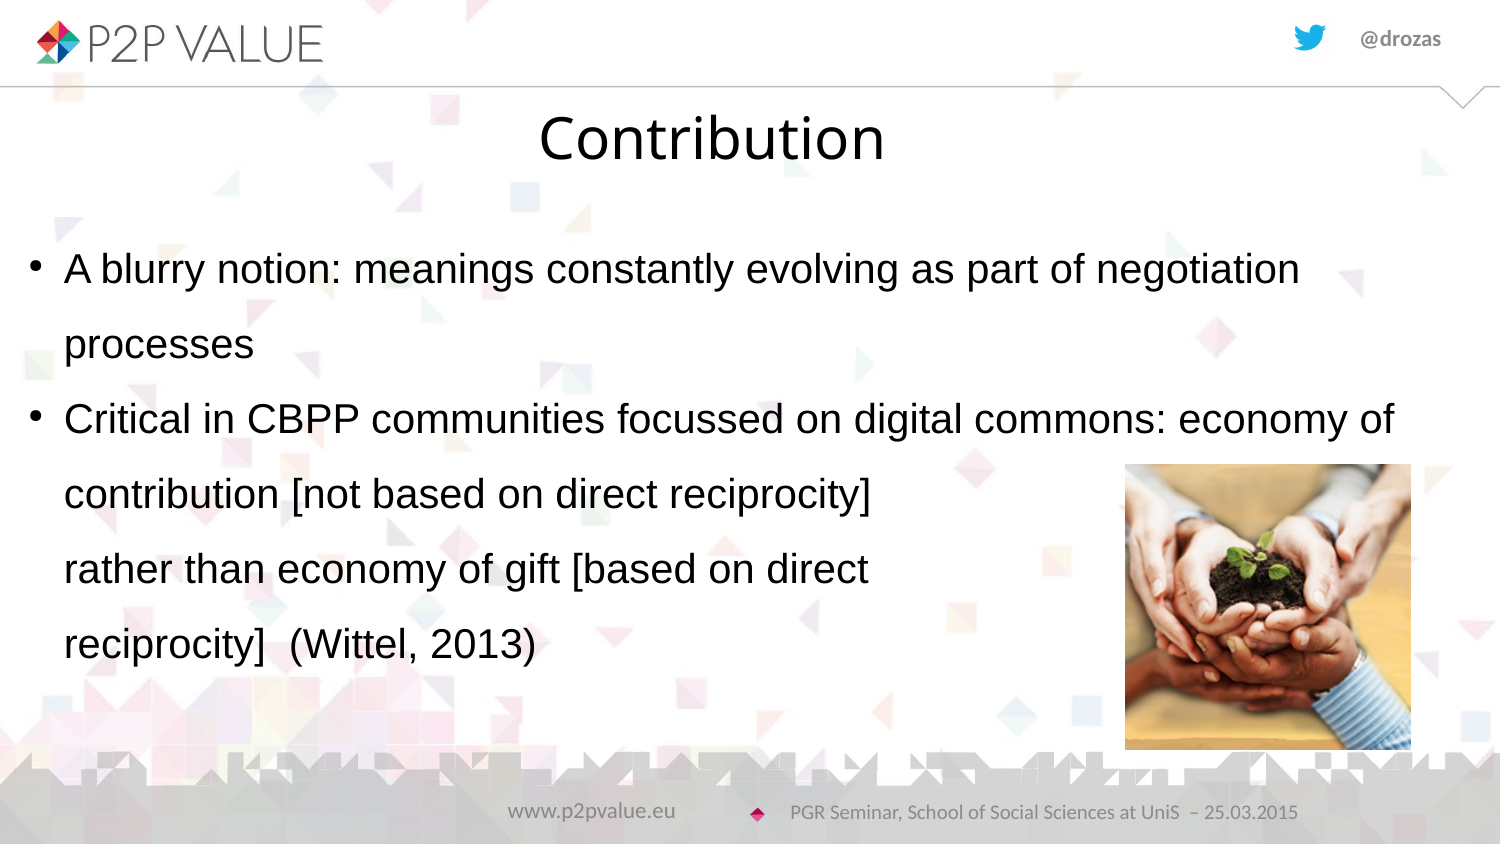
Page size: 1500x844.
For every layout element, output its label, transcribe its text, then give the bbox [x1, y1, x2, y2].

text_box PGR Seminar, School of Social Sciences at UniS – 25.03.2015 [777, 788, 1470, 834]
title Contribution [60, 92, 1366, 181]
text_box @drozas [1333, 15, 1455, 60]
picture [0, 0, 1500, 844]
subtitle A blurry notion: meanings constantly evolving as part of negotiation processes Critical in CBPP communities focussed on digital commons: economy of contribution [not based on direct reciprocity] rather than economy of gift [based on direct reciprocity] (Wittel, 2013) [15, 210, 1496, 766]
text_box www.p2pvalue.eu [501, 789, 720, 829]
